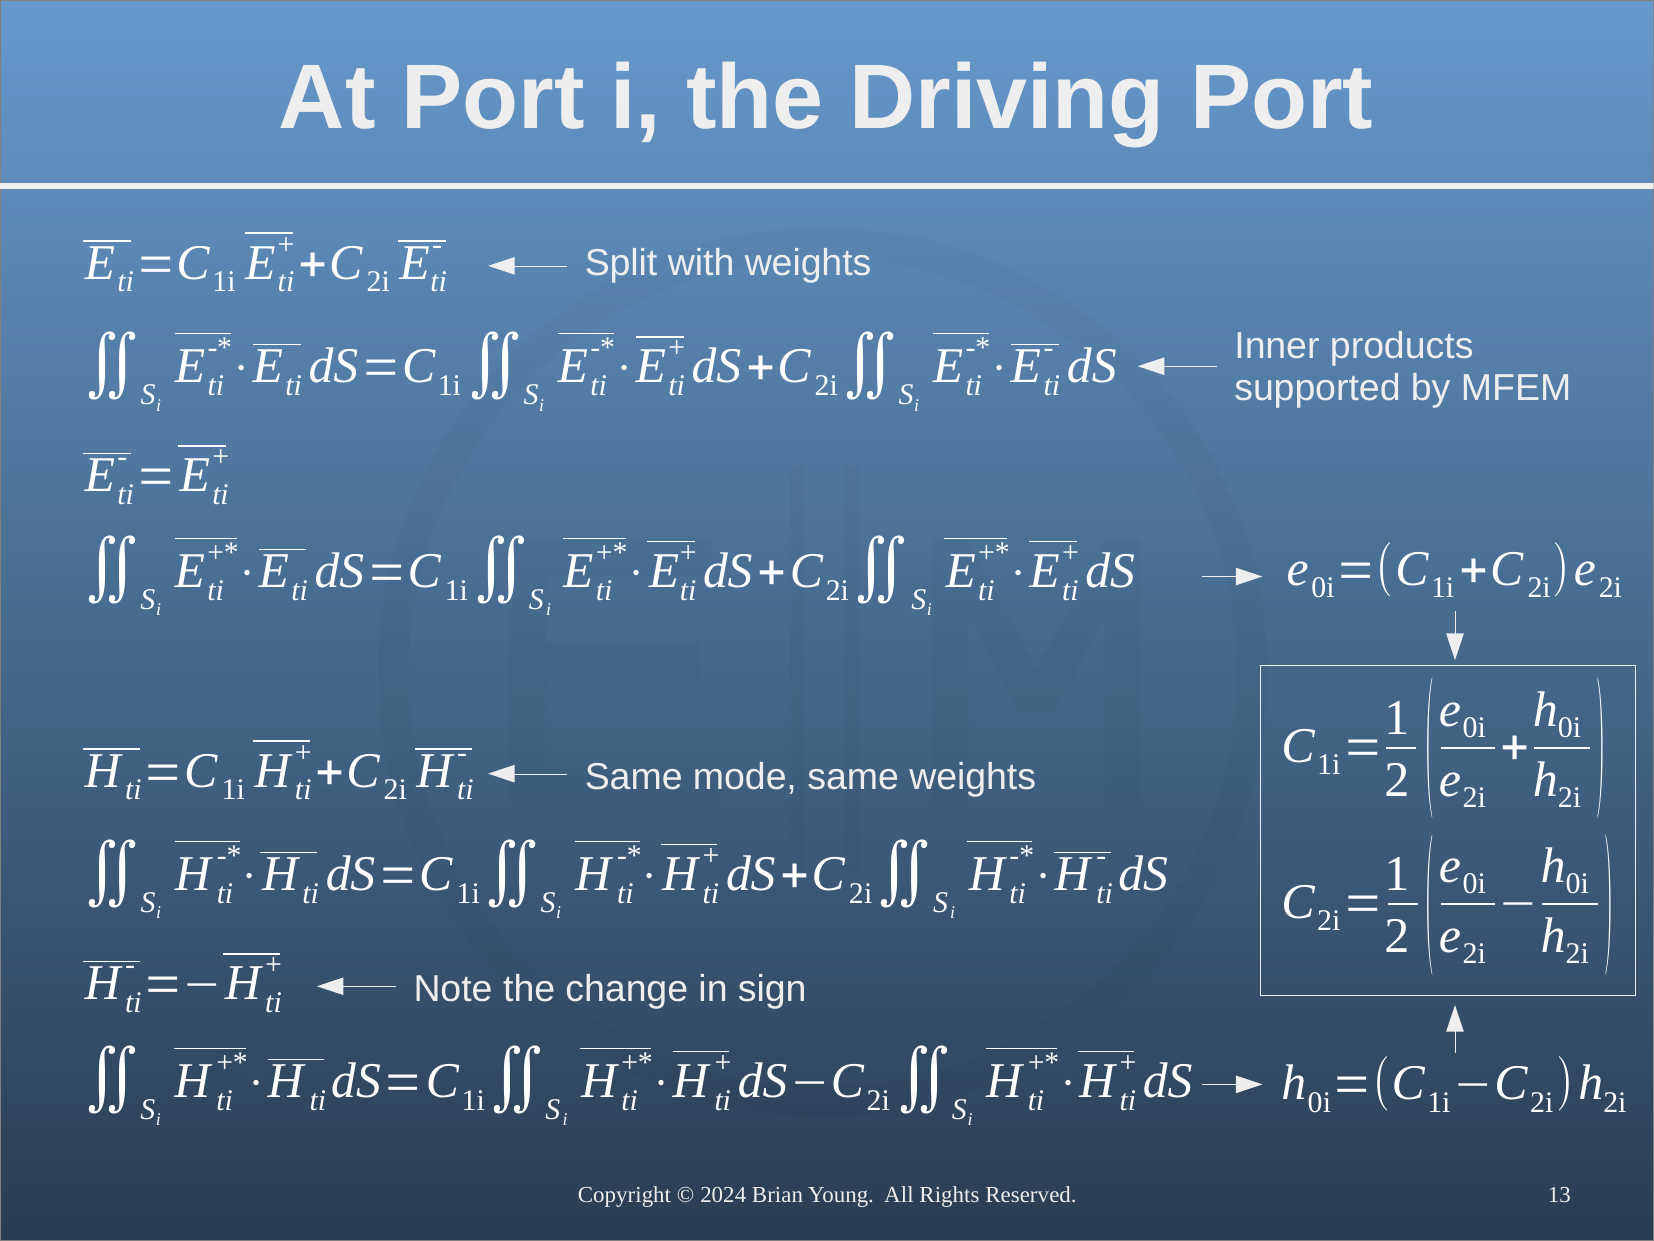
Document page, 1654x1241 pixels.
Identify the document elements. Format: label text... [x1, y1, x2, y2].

chart [1275, 1054, 1634, 1119]
text_box Same mode, same weights [570, 747, 1052, 805]
title At Port i, the Driving Port [82, 31, 1571, 163]
chart [75, 440, 235, 511]
text_box Note the change in sign [398, 960, 880, 1018]
chart [1275, 675, 1612, 822]
chart [75, 735, 481, 806]
chart [1275, 830, 1620, 978]
chart [75, 328, 1125, 416]
chart [75, 533, 1143, 621]
text_box Inner products supported by MFEM [1219, 316, 1587, 416]
chart [75, 836, 1177, 924]
text_box Split with weights [570, 234, 887, 291]
chart [75, 948, 289, 1019]
chart [75, 1042, 1201, 1130]
chart [75, 227, 455, 298]
chart [1280, 540, 1629, 605]
